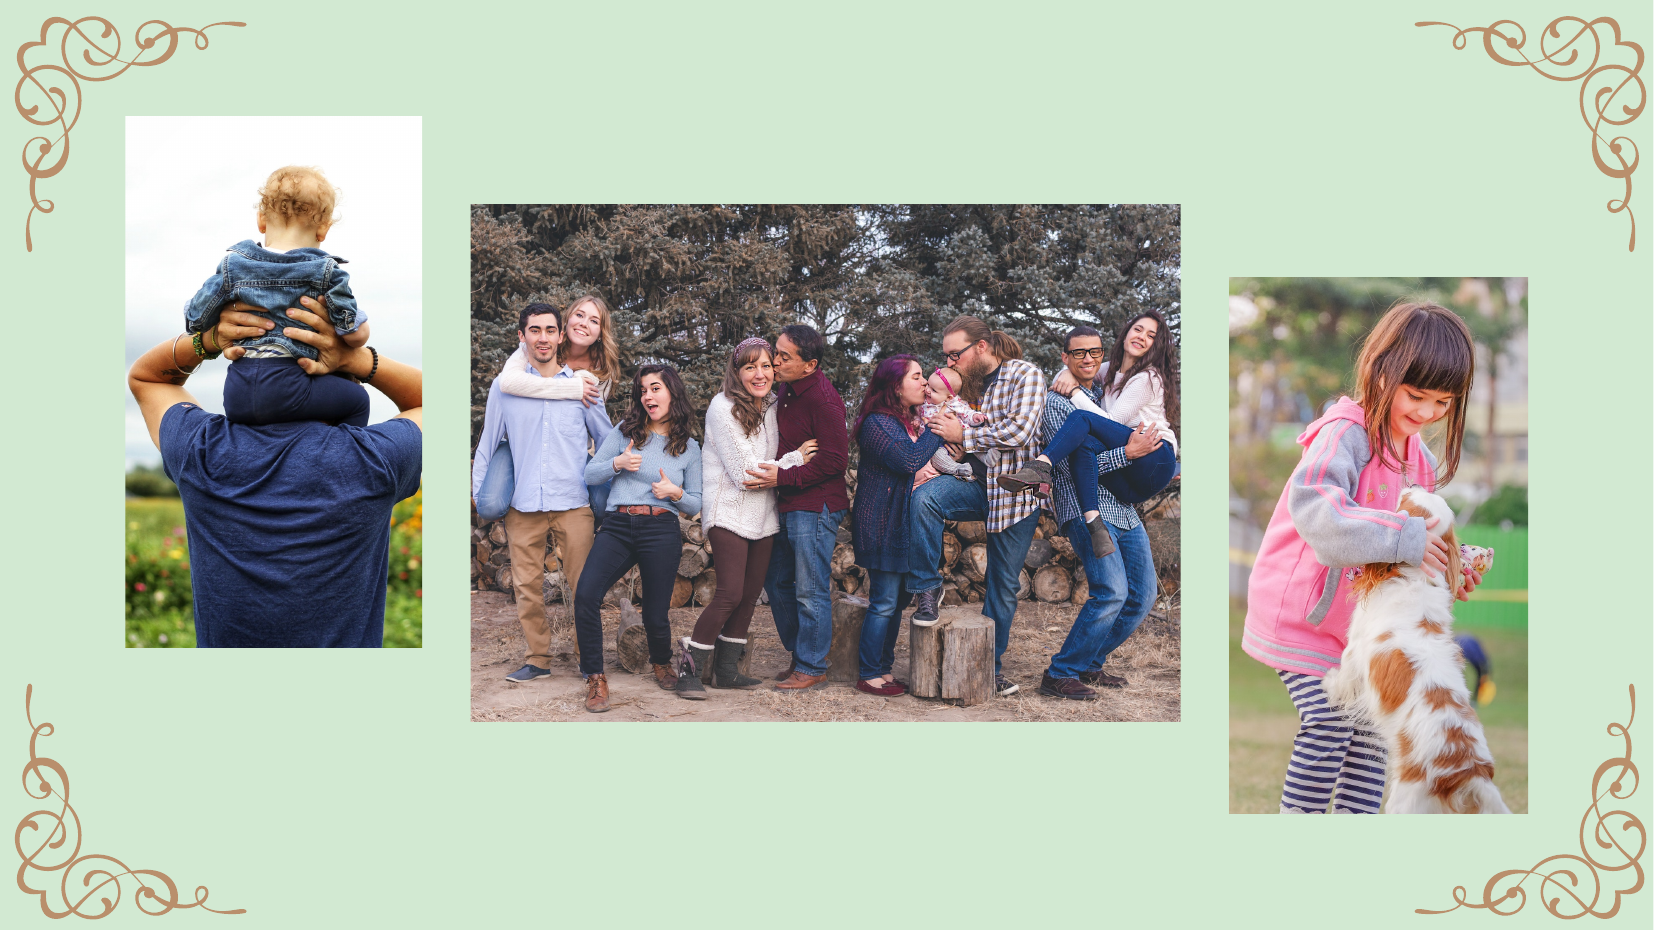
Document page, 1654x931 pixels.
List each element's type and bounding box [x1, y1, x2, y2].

picture [14, 683, 247, 920]
picture [470, 204, 1181, 722]
picture [14, 16, 423, 648]
picture [1414, 16, 1647, 253]
picture [1229, 277, 1647, 920]
